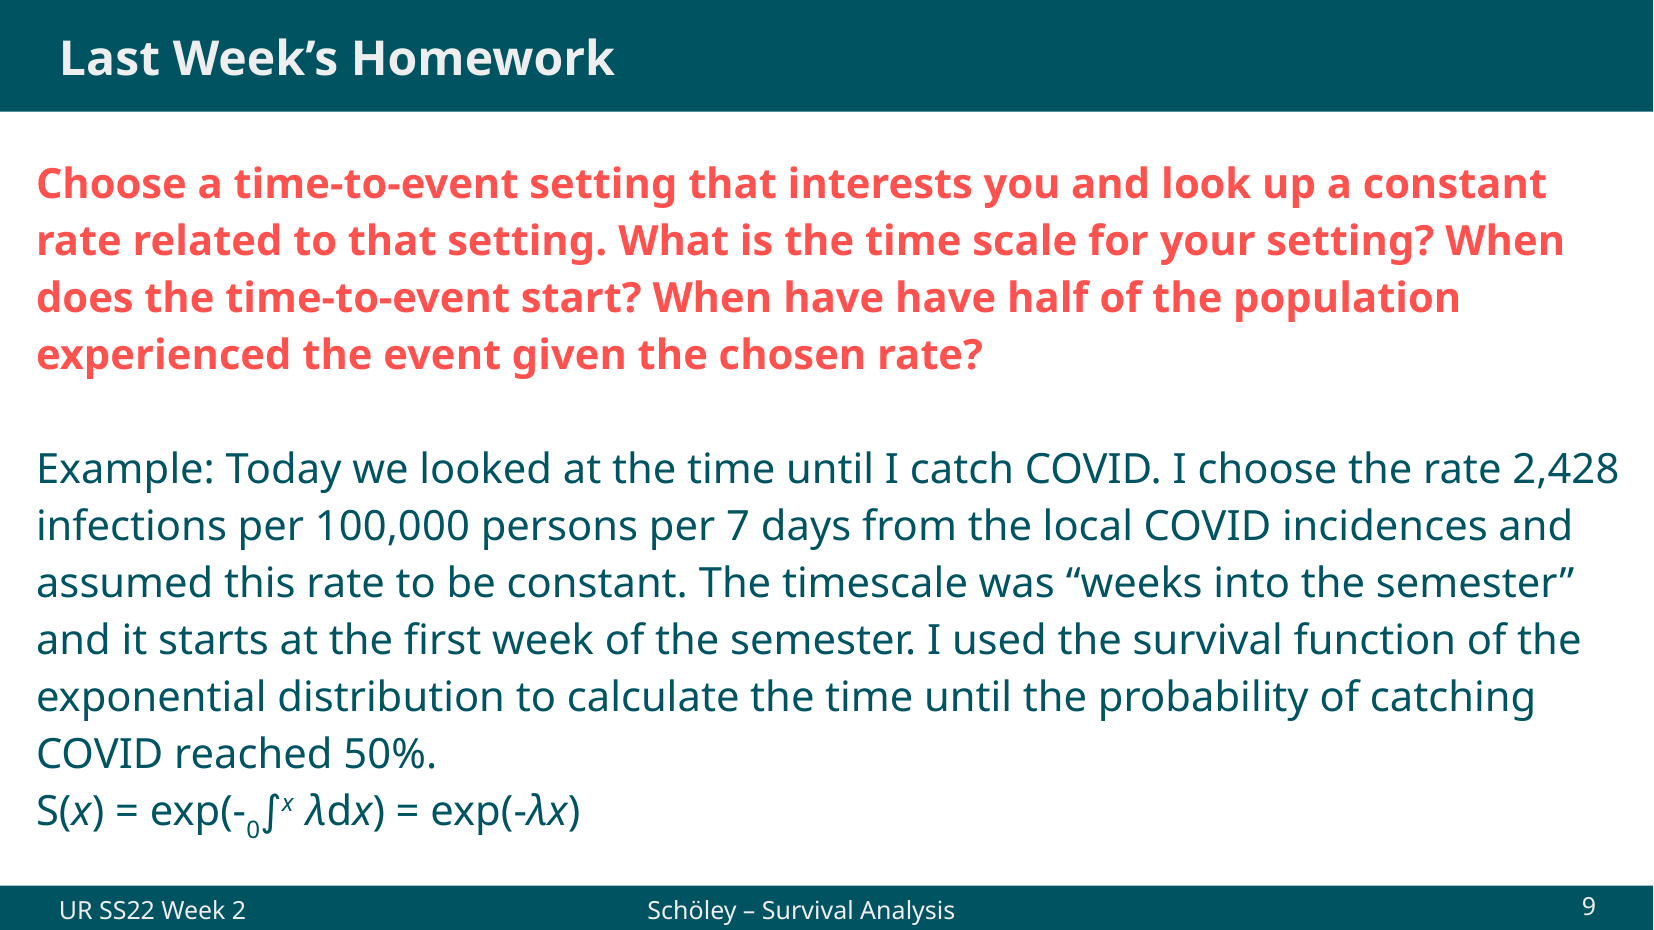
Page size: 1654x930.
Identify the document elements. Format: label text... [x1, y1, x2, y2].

text_box Choose a time-to-event setting that interests you and look up a constant rate related to that setting. What is the time scale for your setting? When does the time-to-event start? When have have half of the population experienced the event given the chosen rate? Example: Today we looked at the time until I catch COVID. I choose the rate 2,428 infections per 100,000 persons per 7 days from the local COVID incidences and assumed this rate to be constant. The timescale was “weeks into the semester” and it starts at the first week of the semester. I used the survival function of the exponential distribution to calculate the time until the probability of catching COVID reached 50%. S(x) = exp(-0∫x λdx) = exp(-λx) [21, 146, 1636, 710]
title Last Week’s Homework [58, 0, 1594, 117]
